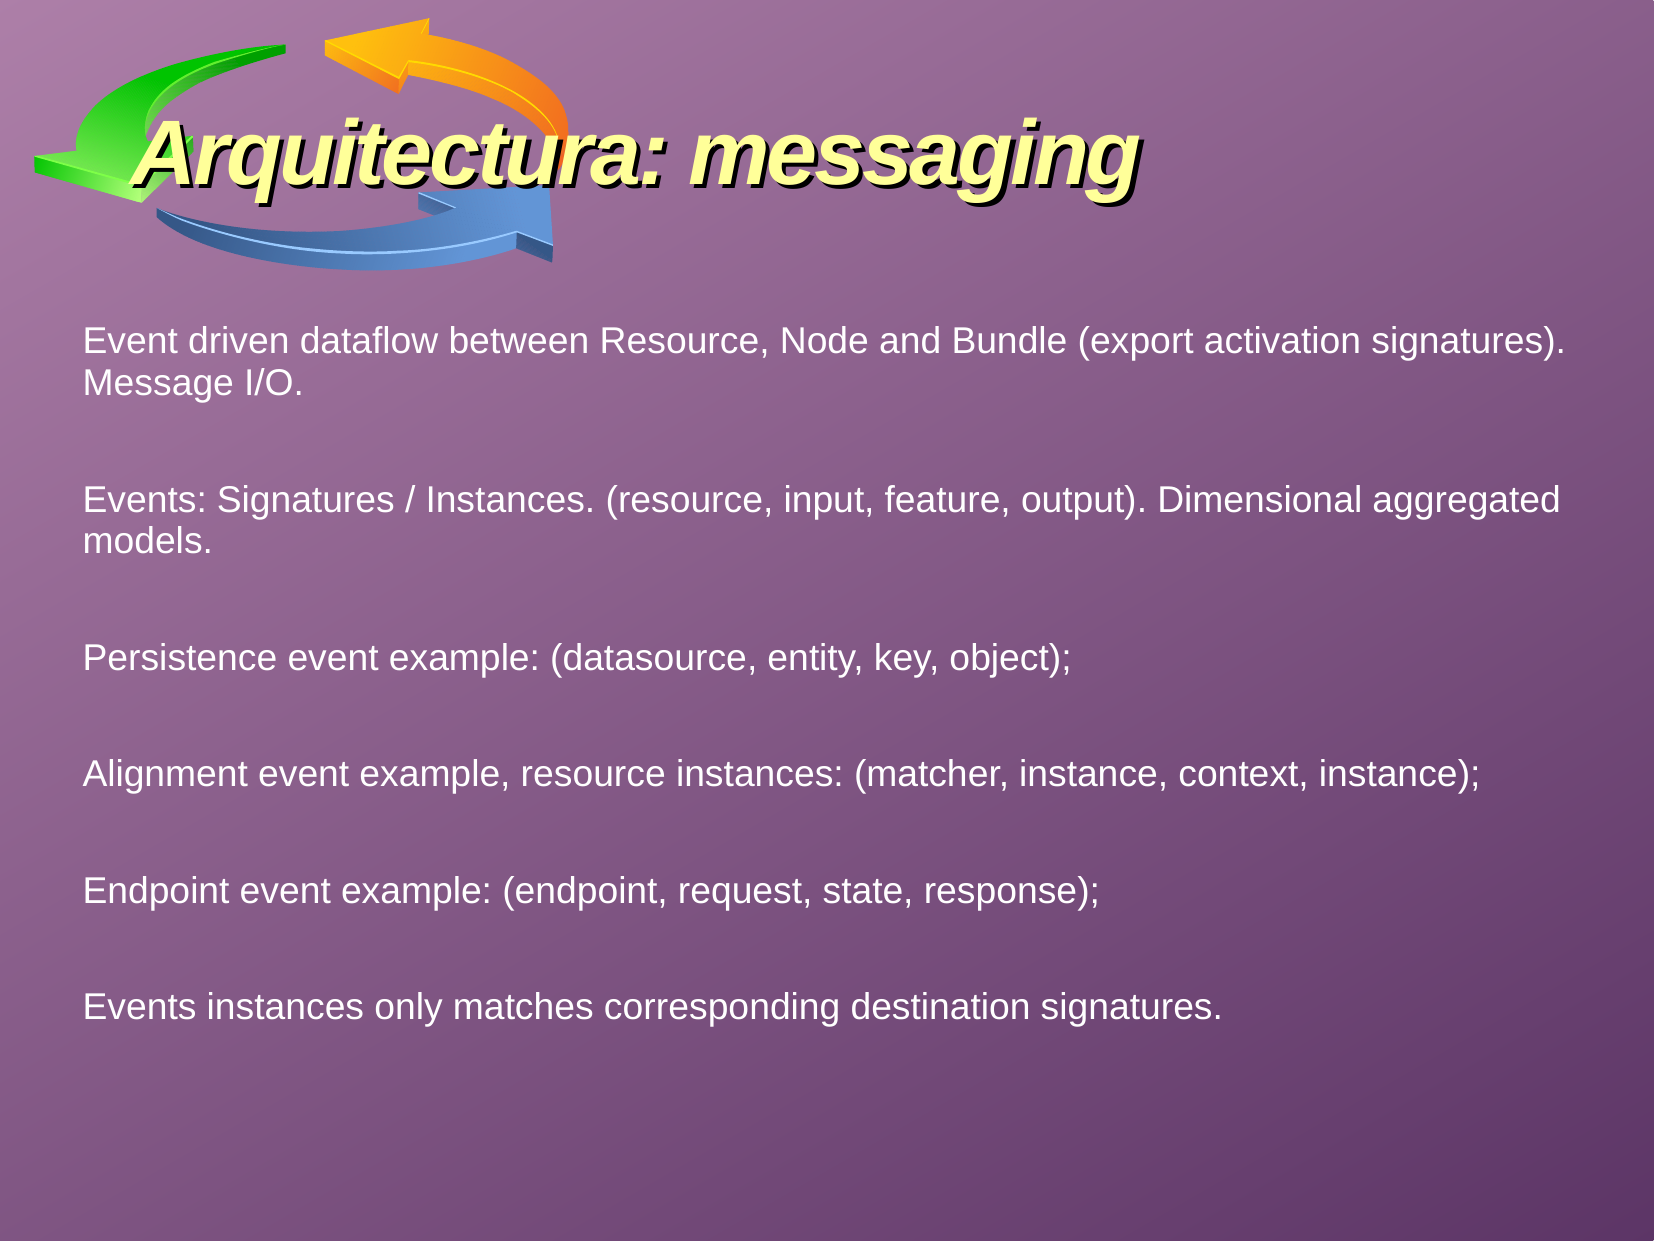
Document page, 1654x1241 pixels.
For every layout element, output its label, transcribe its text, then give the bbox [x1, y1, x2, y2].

list Event driven dataflow between Resource, Node and Bundle (export activation signatures). Message I/O. Events: Signatures / Instances. (resource, input, feature, output). Dimensional aggregated models. Persistence event example: (datasource, entity, key, object); Alignment event example, resource instances: (matcher, instance, context, instance); Endpoint event example: (endpoint, request, state, response); Events instances only matches corresponding destination signatures. [82, 320, 1571, 1040]
title Arquitectura: messaging [82, 49, 1571, 257]
picture [23, 11, 576, 279]
